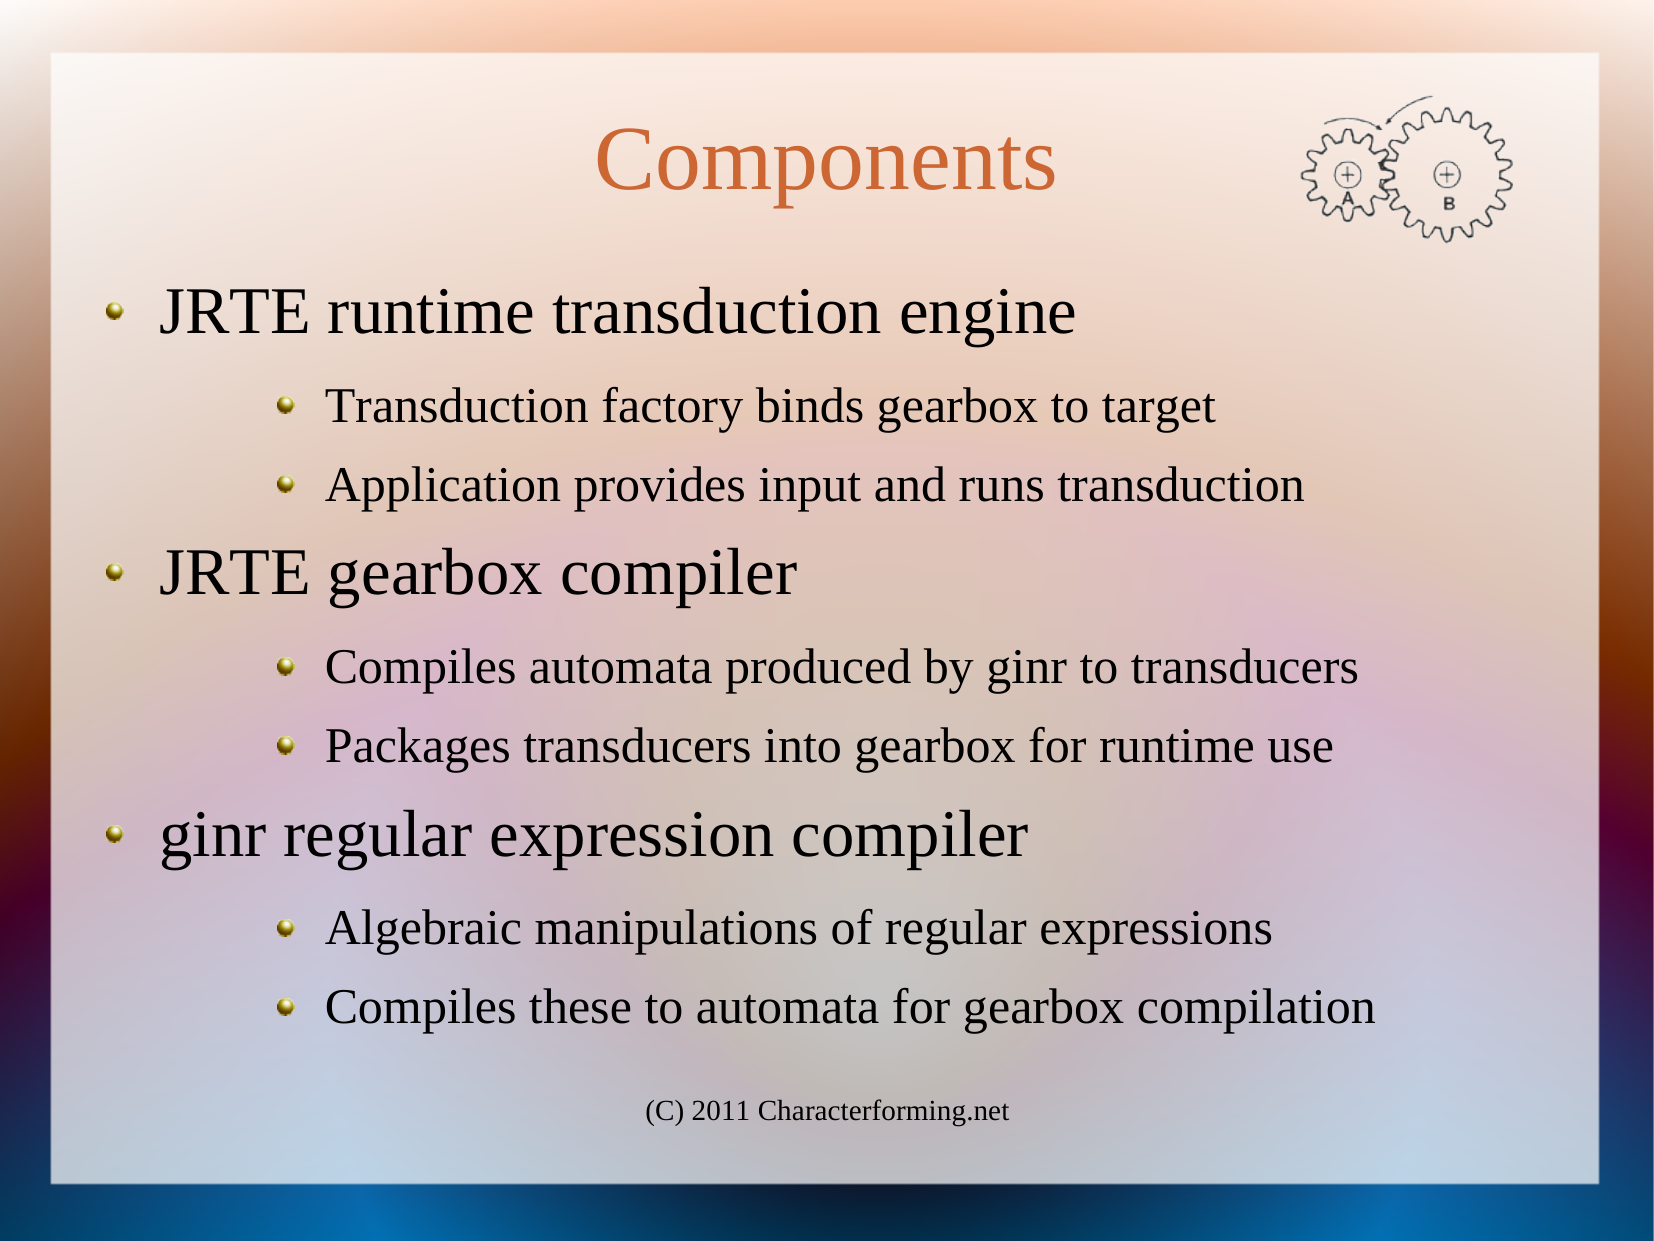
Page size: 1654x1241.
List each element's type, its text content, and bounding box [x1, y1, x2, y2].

list JRTE runtime transduction engine Transduction factory binds gearbox to target Application provides input and runs transduction JRTE gearbox compiler Compiles automata produced by ginr to transducers Packages transducers into gearbox for runtime use ginr regular expression compiler Algebraic manipulations of regular expressions Compiles these to automata for gearbox compilation [88, 273, 1577, 1093]
picture [0, 0, 1654, 1241]
title Components [82, 55, 1571, 263]
